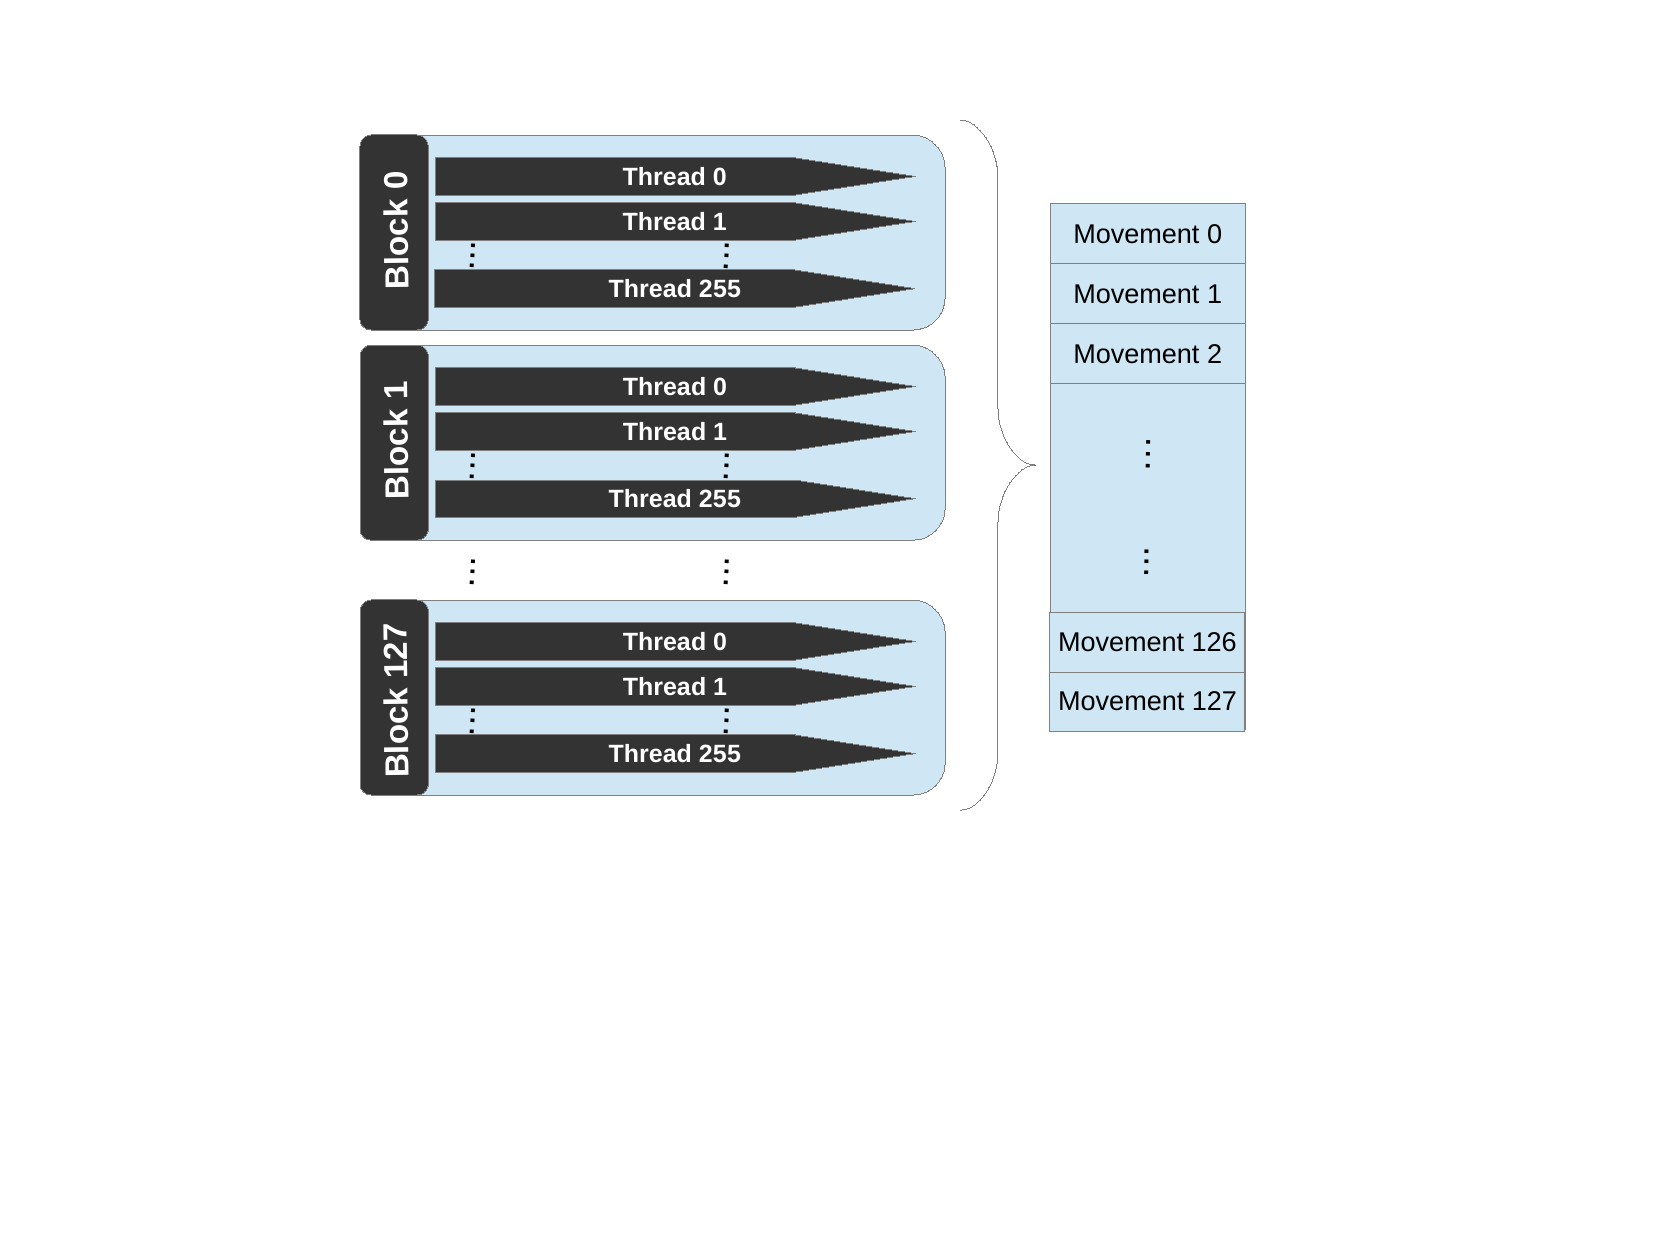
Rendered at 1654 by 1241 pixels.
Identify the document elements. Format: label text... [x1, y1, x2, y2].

text_box Thread 1 [435, 667, 916, 706]
text_box [360, 345, 946, 541]
text_box ... [707, 224, 768, 289]
text_box Thread 255 [434, 269, 915, 308]
text_box Block 0 [369, 156, 424, 305]
text_box Thread 1 [435, 412, 916, 451]
text_box [1050, 384, 1246, 730]
text_box Movement 126 [1049, 612, 1245, 673]
text_box … ... [1128, 420, 1189, 594]
text_box ... [453, 224, 514, 289]
text_box ... [453, 540, 514, 606]
text_box Thread 255 [435, 480, 916, 518]
text_box [359, 134, 946, 331]
text_box Thread 1 [435, 202, 916, 241]
text_box Movement 2 [1050, 323, 1246, 384]
text_box Block 1 [369, 366, 424, 515]
text_box Thread 0 [435, 622, 916, 661]
text_box Thread 0 [435, 367, 916, 406]
text_box ... [707, 540, 768, 606]
text_box Movement 0 [1050, 203, 1246, 263]
text_box ... [453, 689, 514, 754]
text_box [360, 599, 946, 796]
text_box Thread 0 [435, 157, 916, 196]
text_box Thread 255 [435, 734, 916, 773]
text_box ... [707, 689, 768, 754]
text_box ... [453, 434, 514, 499]
text_box Movement 127 [1049, 673, 1245, 732]
text_box Movement 1 [1050, 263, 1246, 323]
text_box ... [707, 434, 768, 499]
text_box Block 127 [368, 607, 424, 794]
